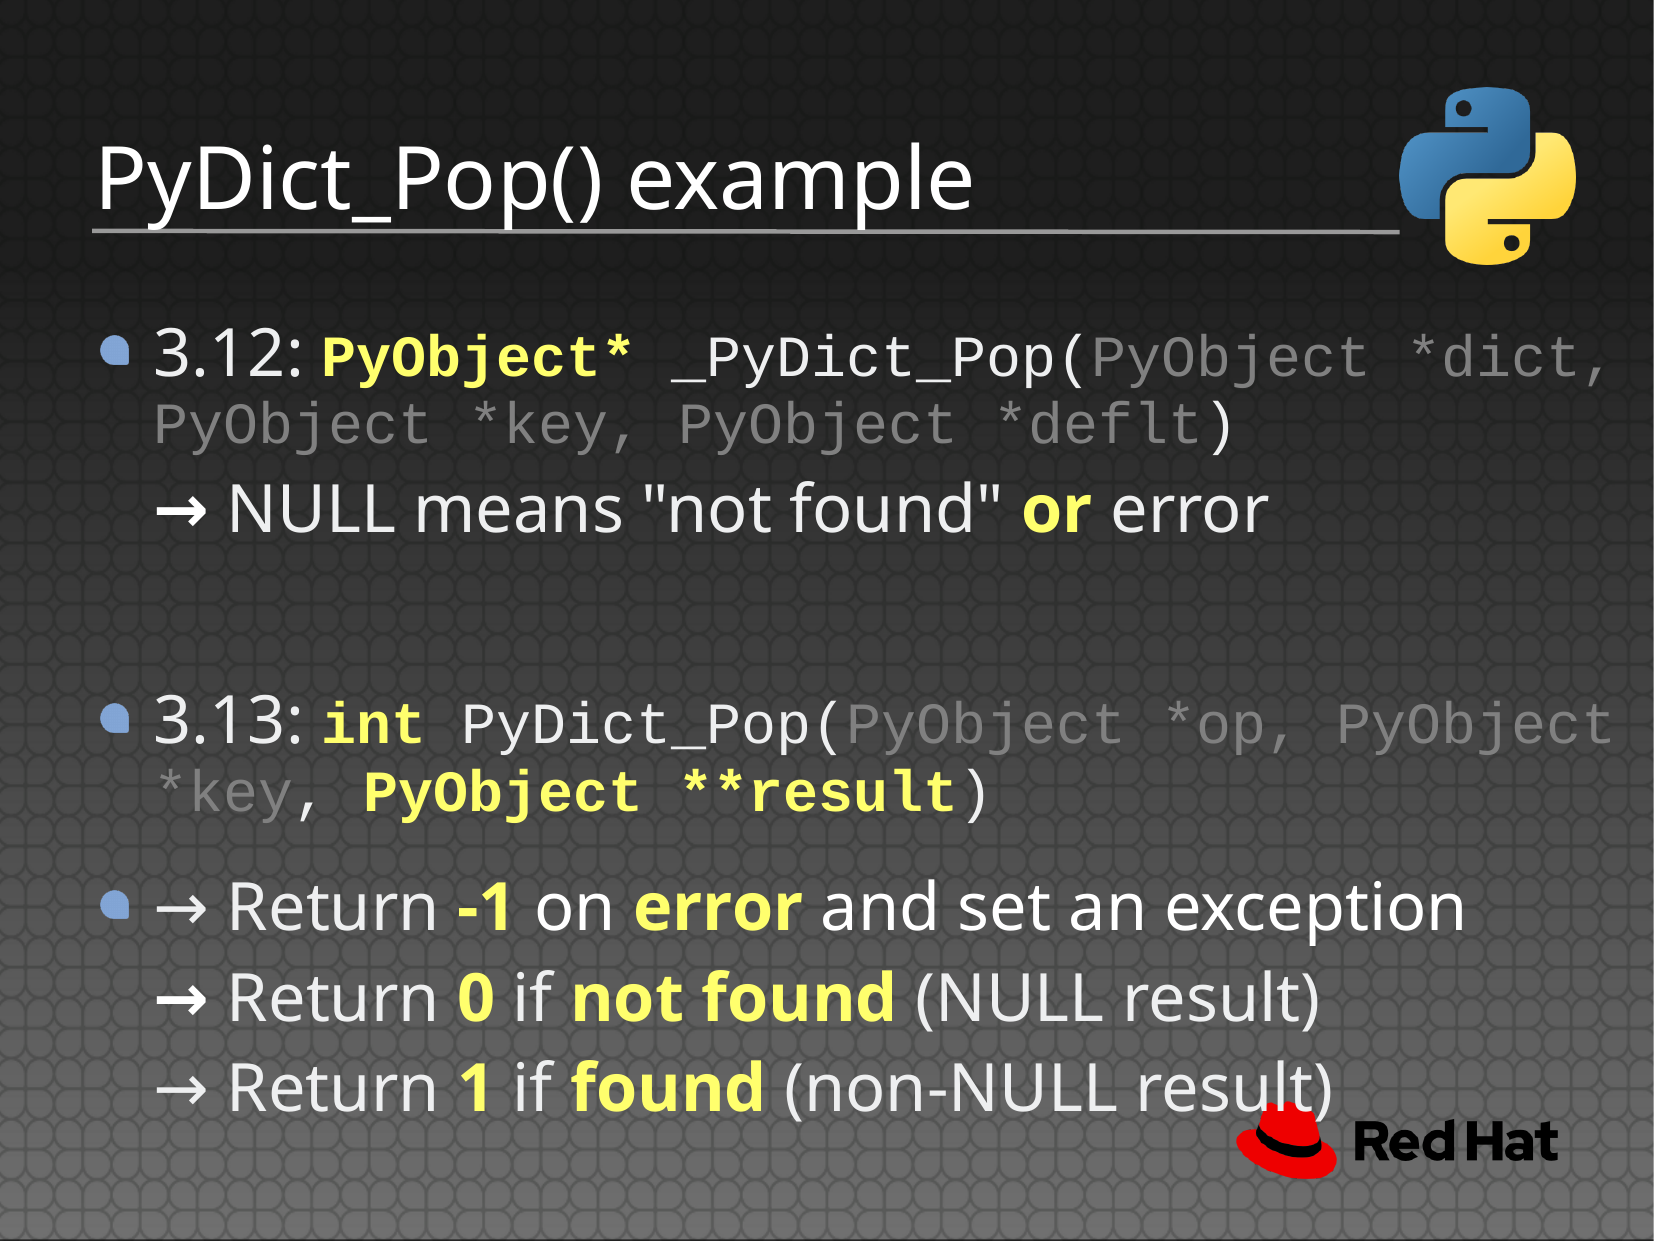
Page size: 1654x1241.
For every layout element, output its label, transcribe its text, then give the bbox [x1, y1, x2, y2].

list 3.12: PyObject* _PyDict_Pop(PyObject *dict, PyObject *key, PyObject *deflt) → NULL means "not found" or error 3.13: int PyDict_Pop(PyObject *op, PyObject *key, PyObject **result) → Return -1 on error and set an exception → Return 0 if not found (NULL result) → Return 1 if found (non-NULL result) [82, 304, 1629, 1045]
picture [0, 0, 1654, 1241]
title PyDict_Pop() example [94, 100, 1426, 251]
